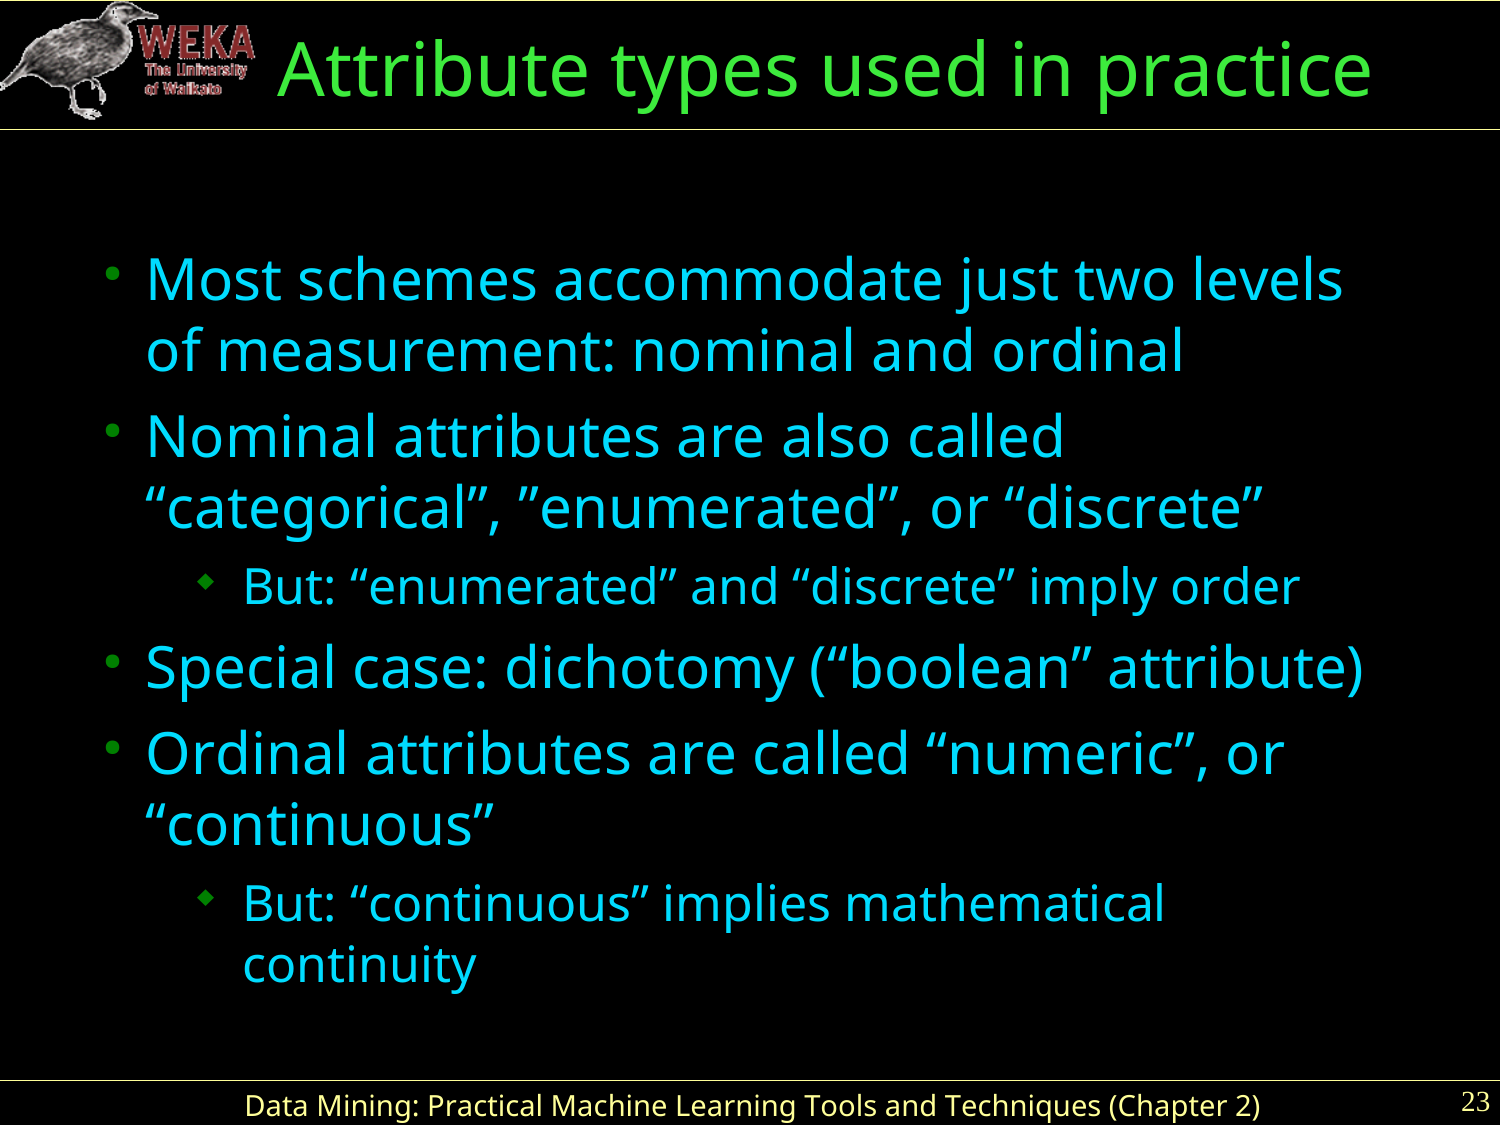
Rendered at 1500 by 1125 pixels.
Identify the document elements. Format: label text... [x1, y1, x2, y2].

title Attribute types used in practice [262, 0, 1500, 148]
text_box Most schemes accommodate just two levels of measurement: nominal and ordinal Nominal attributes are also called “categorical”, ”enumerated”, or “discrete” But: “enumerated” and “discrete” imply order Special case: dichotomy (“boolean” attribute) Ordinal attributes are called “numeric”, or “continuous” But: “continuous” implies mathematical continuity [88, 236, 1417, 1051]
picture [0, 1, 262, 129]
